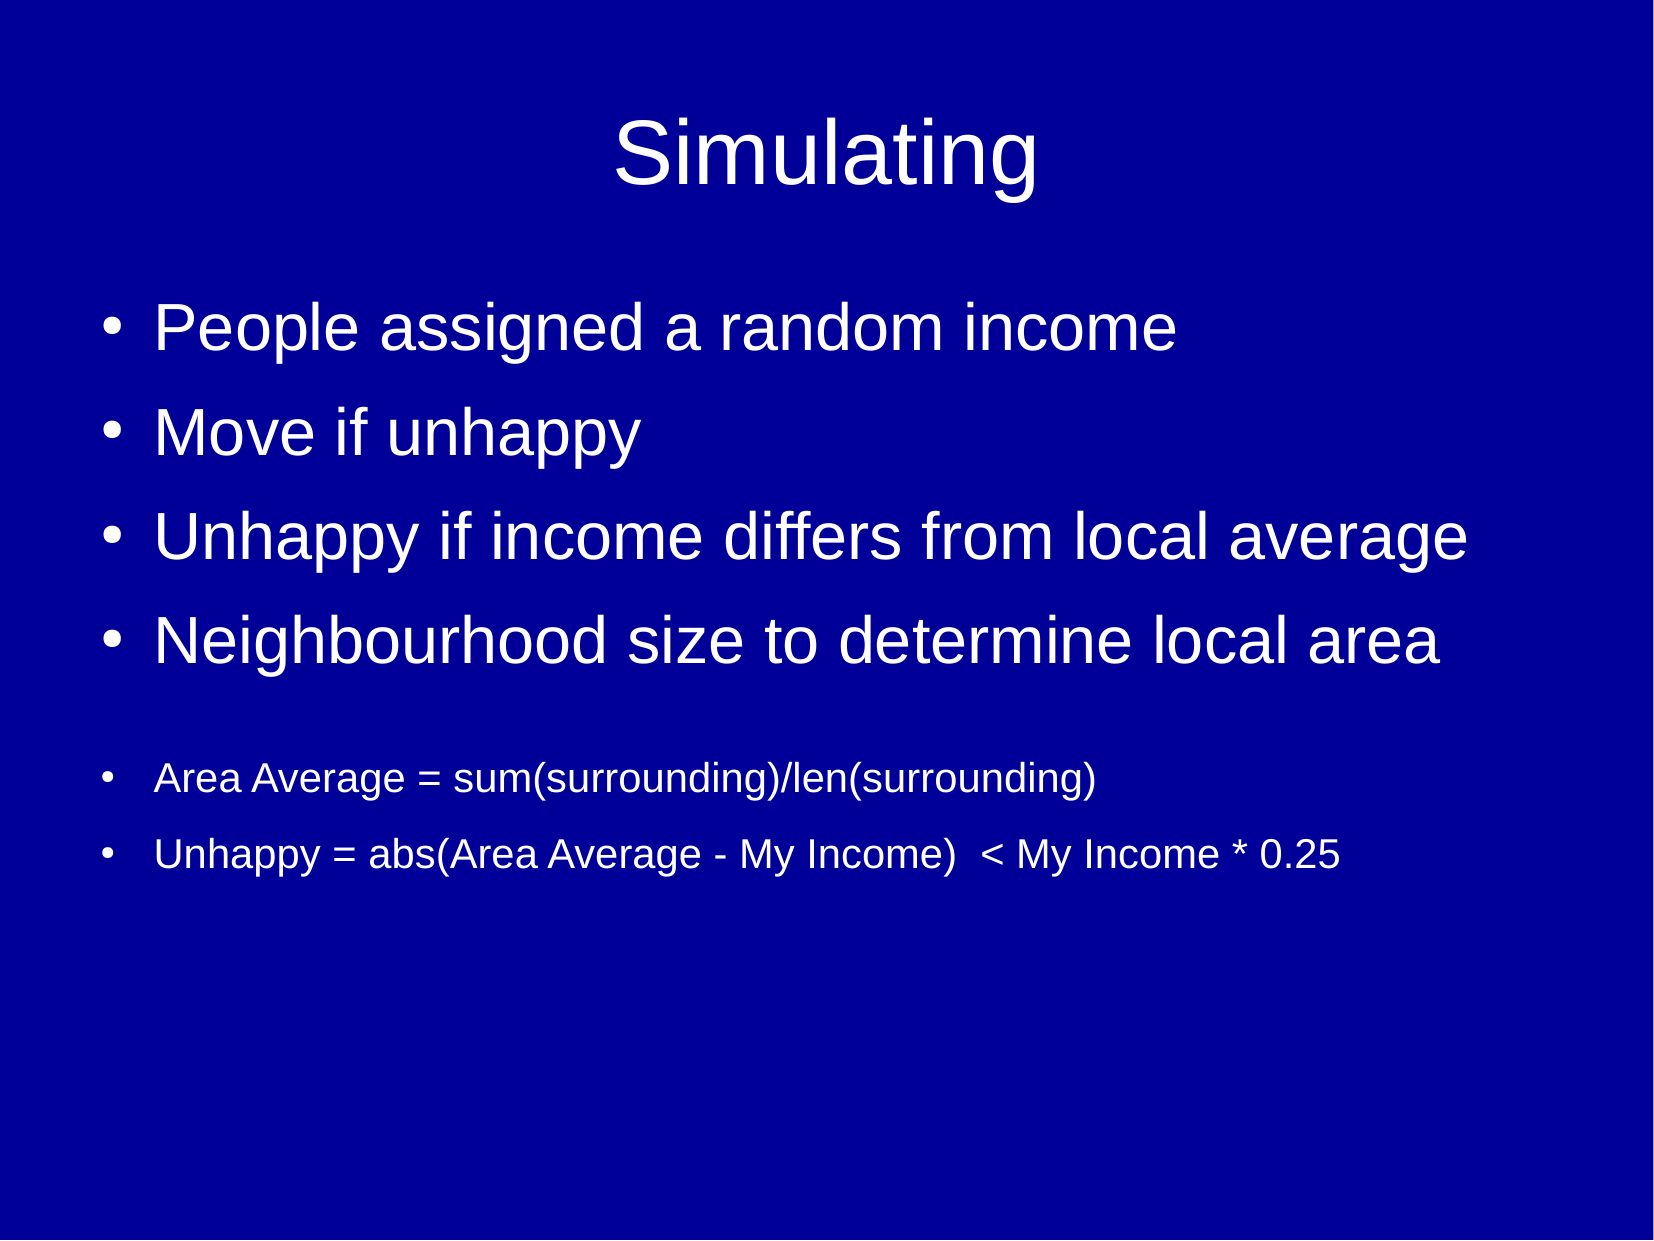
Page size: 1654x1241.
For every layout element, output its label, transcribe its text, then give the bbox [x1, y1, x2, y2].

list People assigned a random income Move if unhappy Unhappy if income differs from local average Neighbourhood size to determine local area [82, 290, 1571, 678]
list Area Average = sum(surrounding)/len(surrounding) Unhappy = abs(Area Average - My Income) < My Income * 0.25 [82, 754, 1571, 1098]
title Simulating [82, 49, 1571, 257]
